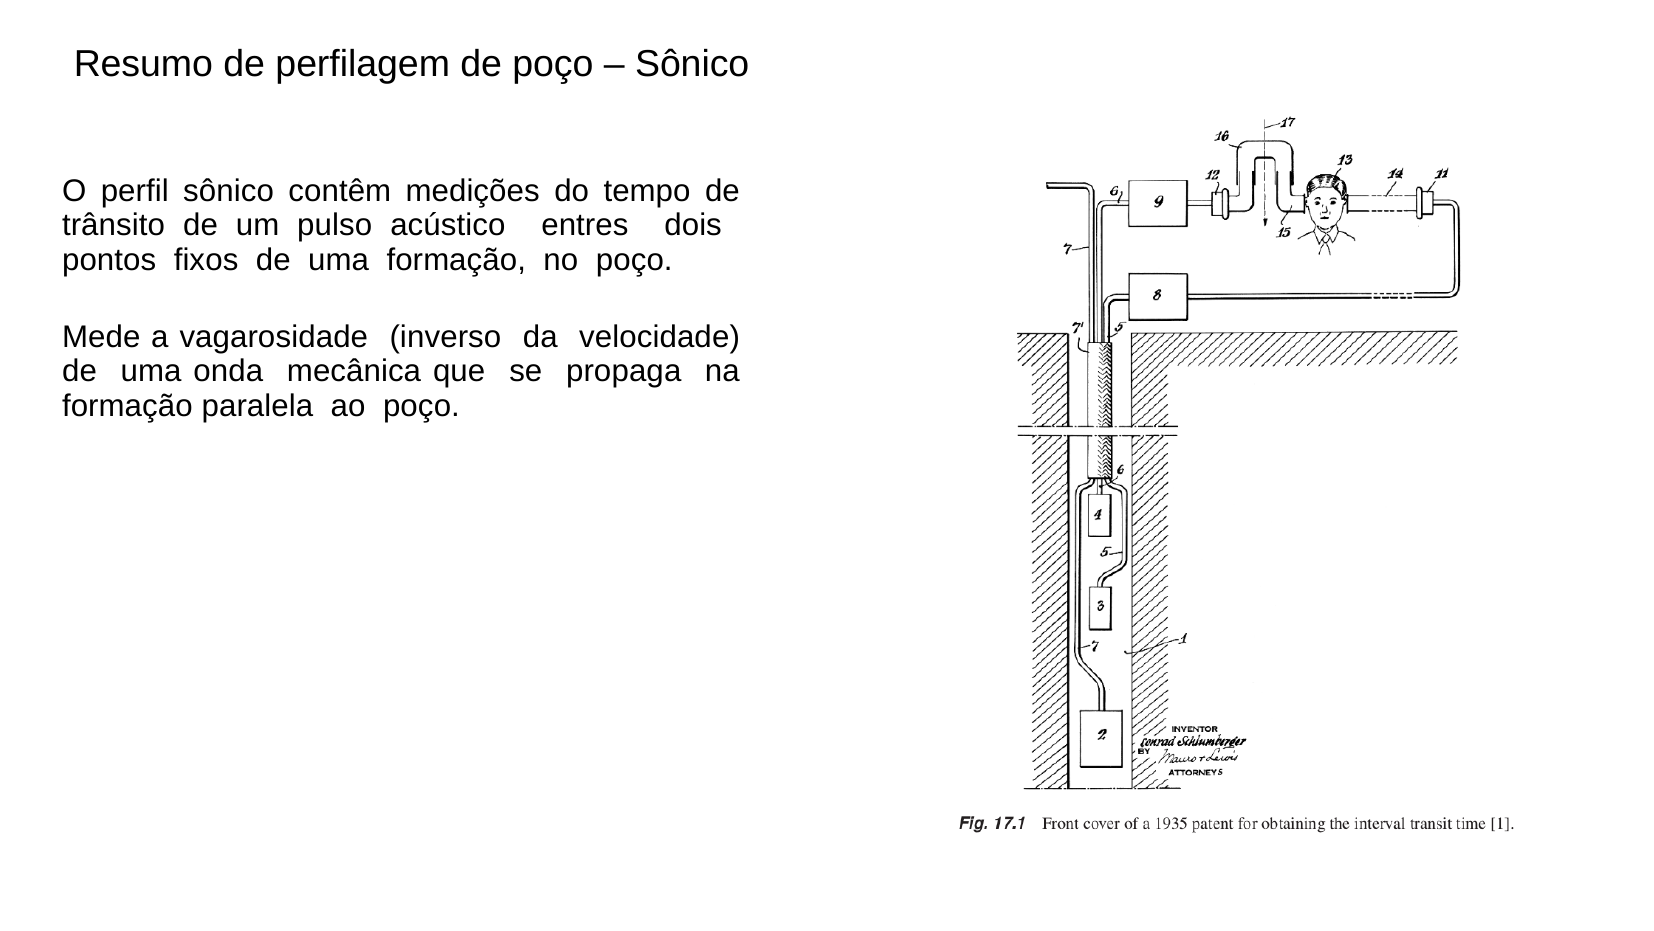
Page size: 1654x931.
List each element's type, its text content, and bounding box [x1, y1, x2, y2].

text_box Resumo de perfilagem de poço – Sônico [59, 35, 1123, 93]
picture [945, 94, 1524, 840]
text_box O perfil sônico contêm medições do tempo de trânsito de um pulso acústico entres dois pontos fixos de uma formação, no poço. Mede a vagarosidade (inverso da velocidade) de uma onda mecânica que se propaga na formação paralela ao poço. [47, 165, 756, 431]
